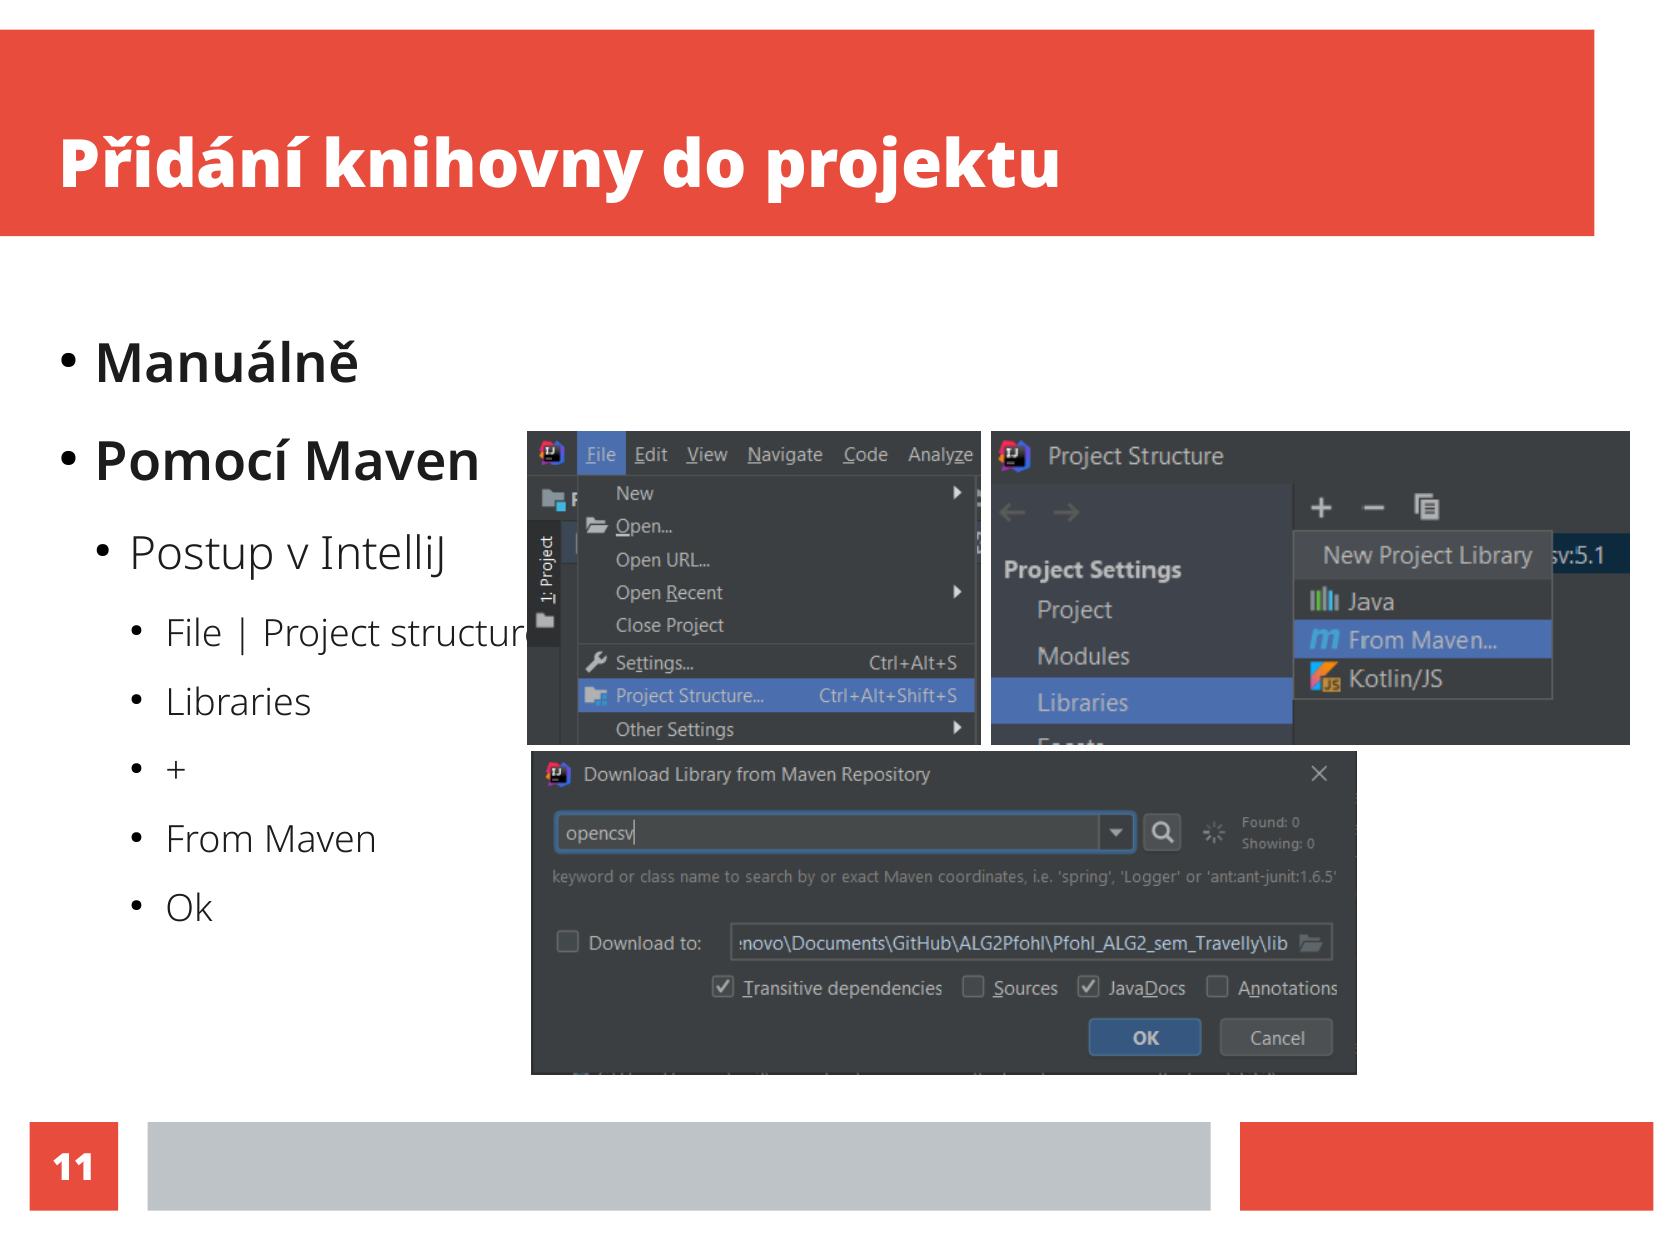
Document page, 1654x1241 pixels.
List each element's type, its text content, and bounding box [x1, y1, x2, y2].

picture [527, 431, 981, 745]
picture [531, 751, 1357, 1075]
list Manuálně Pomocí Maven Postup v IntelliJ File | Project structure Libraries + From Maven Ok [59, 324, 1565, 1093]
picture [991, 431, 1630, 745]
title Přidání knihovny do projektu [59, 59, 1595, 207]
